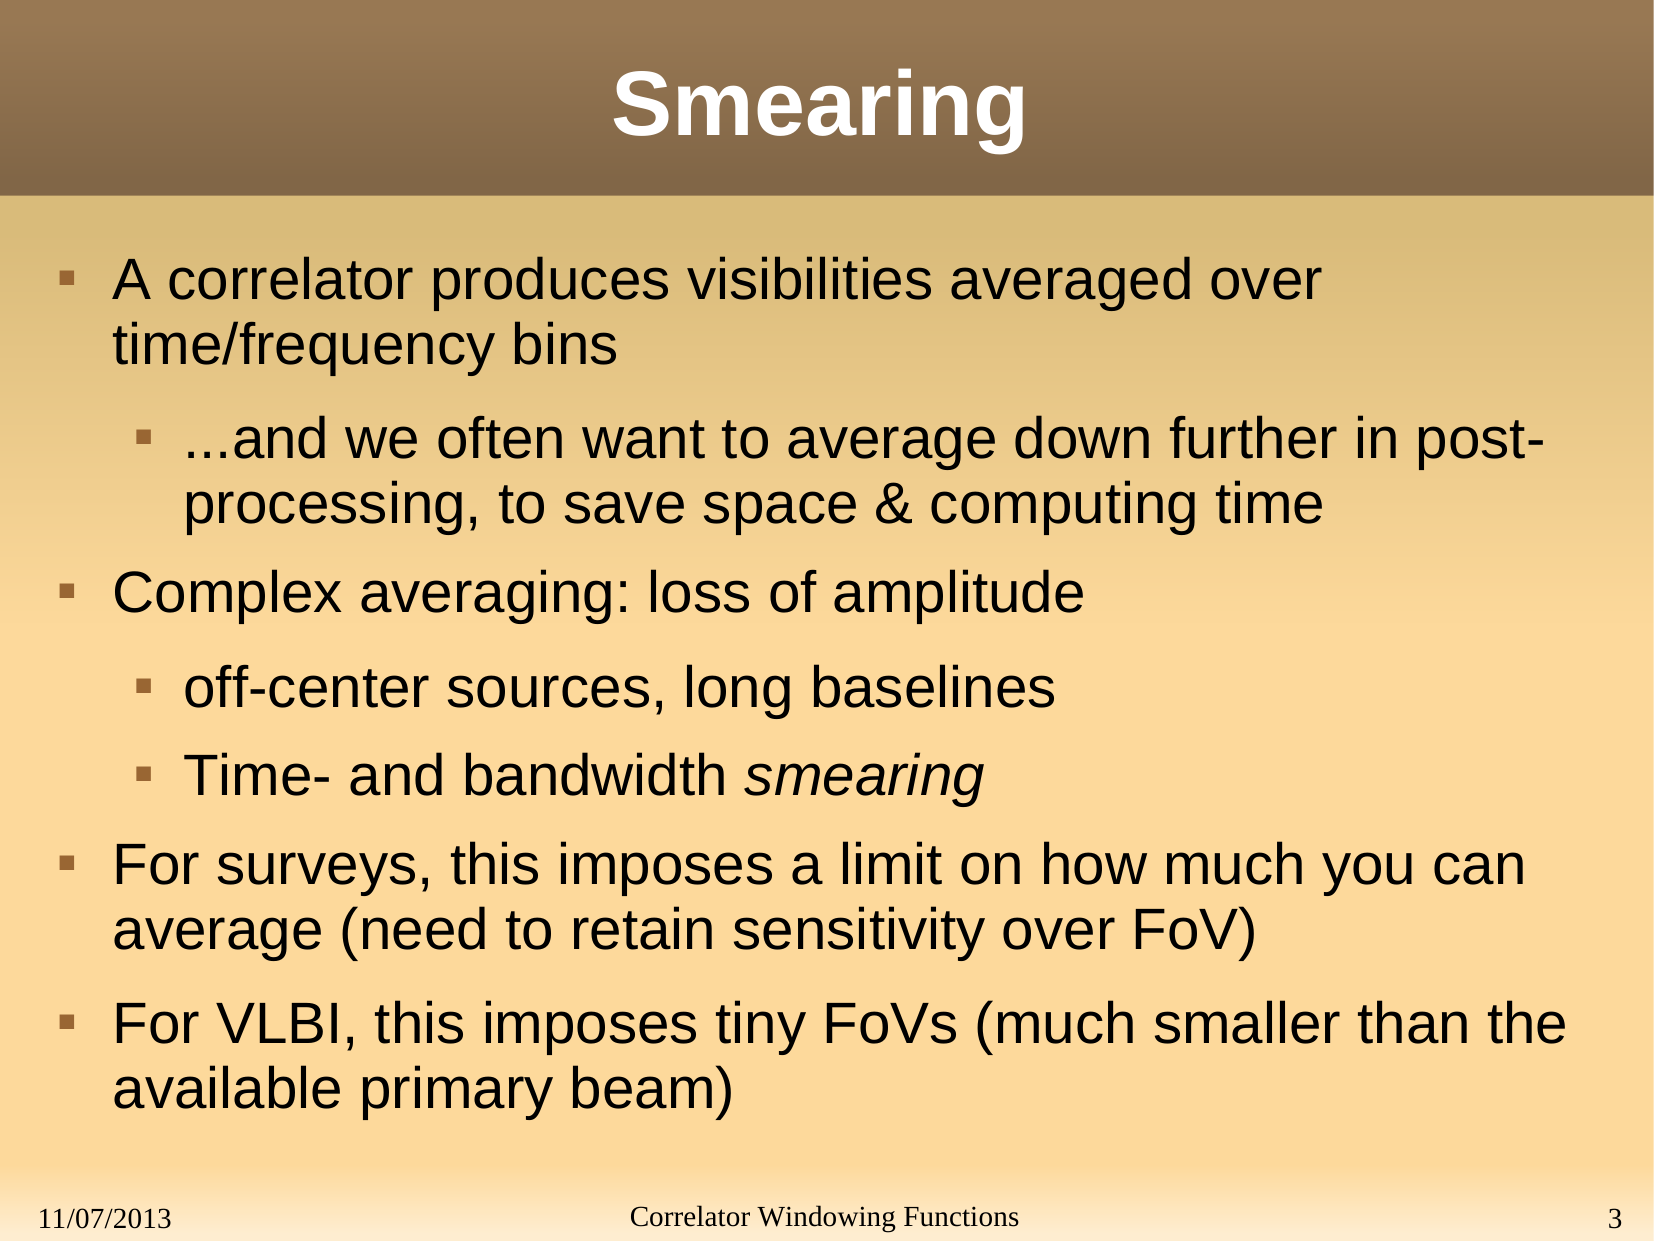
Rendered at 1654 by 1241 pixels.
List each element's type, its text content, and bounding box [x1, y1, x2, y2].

title Smearing [76, 0, 1565, 208]
list A correlator produces visibilities averaged over time/frequency bins ...and we often want to average down further in post-processing, to save space & computing time Complex averaging: loss of amplitude off-center sources, long baselines Time- and bandwidth smearing For surveys, this imposes a limit on how much you can average (need to retain sensitivity over FoV) For VLBI, this imposes tiny FoVs (much smaller than the available primary beam) [41, 246, 1606, 1156]
picture [0, 0, 1654, 1241]
